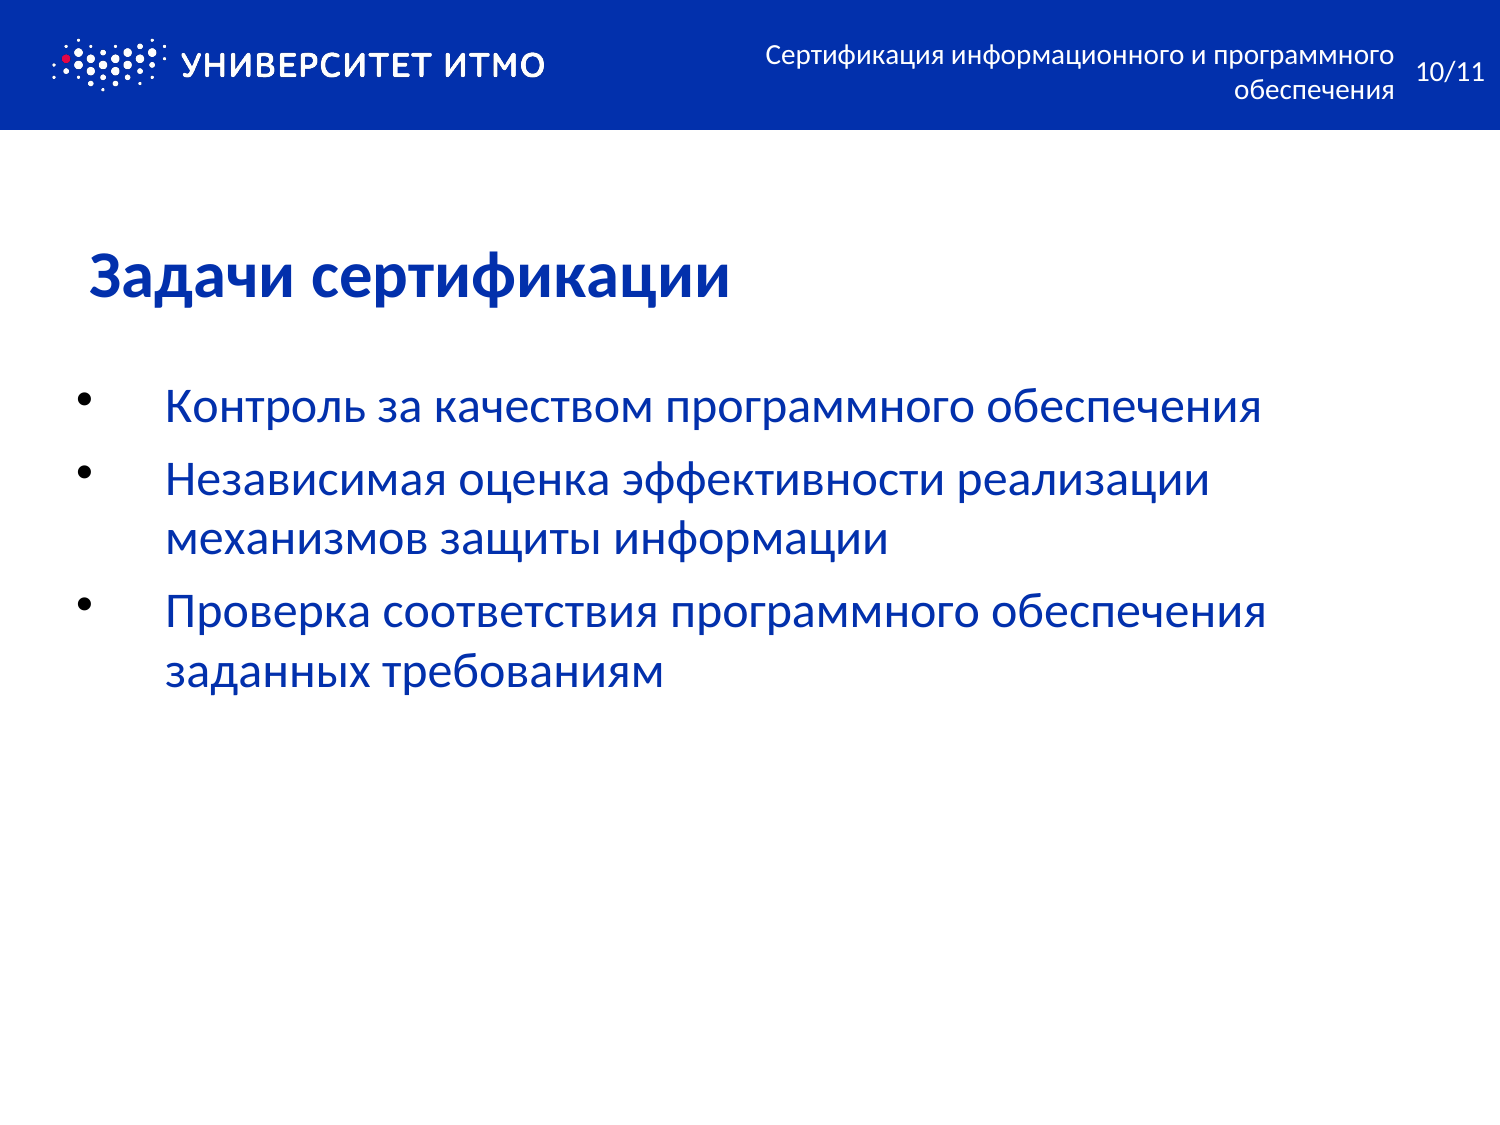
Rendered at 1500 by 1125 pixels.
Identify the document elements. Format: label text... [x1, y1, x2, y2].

text_box Контроль за качеством программного обеспечения Независимая оценка эффективности реализации механизмов защиты информации Проверка соответствия программного обеспечения заданных требованиям [59, 365, 1432, 585]
text_box Сертификация информационного и программного обеспечения [646, 40, 1410, 101]
text_box 10/11 [1365, 45, 1500, 95]
picture [0, 0, 596, 130]
text_box Задачи сертификации [75, 202, 1426, 339]
